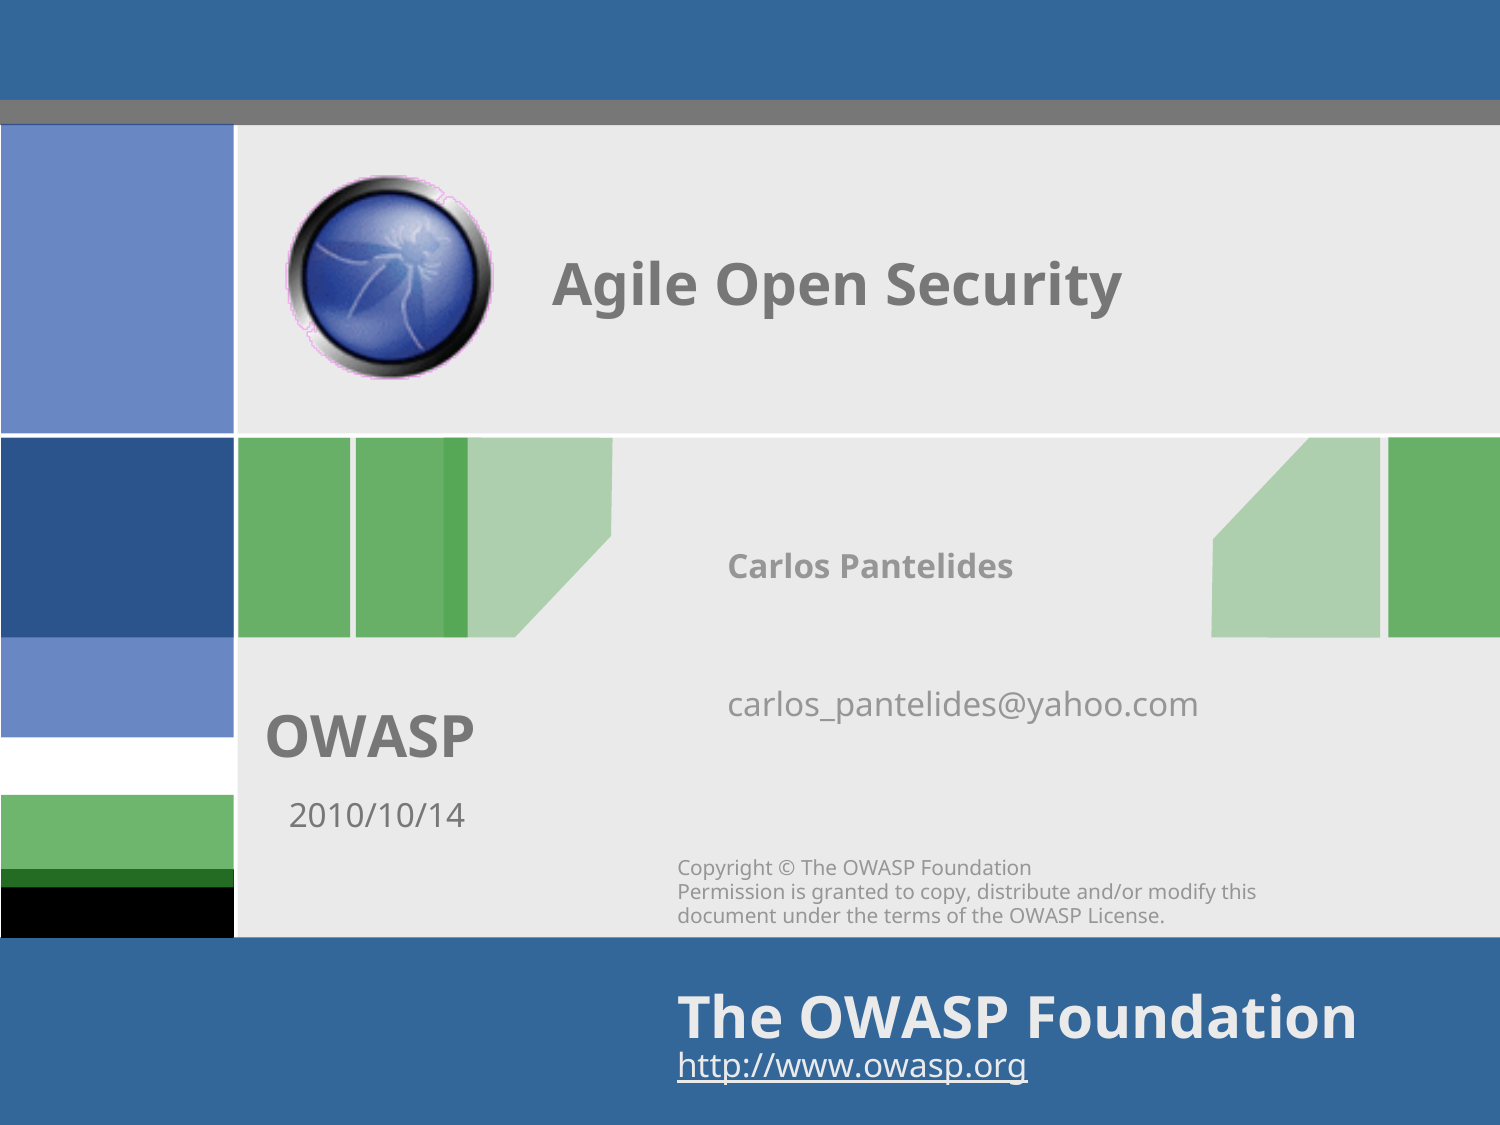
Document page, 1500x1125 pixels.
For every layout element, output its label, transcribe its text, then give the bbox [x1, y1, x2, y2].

picture [275, 174, 501, 382]
title Agile Open Security [537, 124, 1500, 438]
subtitle Carlos Pantelides carlos_pantelides@yahoo.com [712, 534, 1326, 765]
text_box 2010/10/14 [274, 787, 481, 844]
